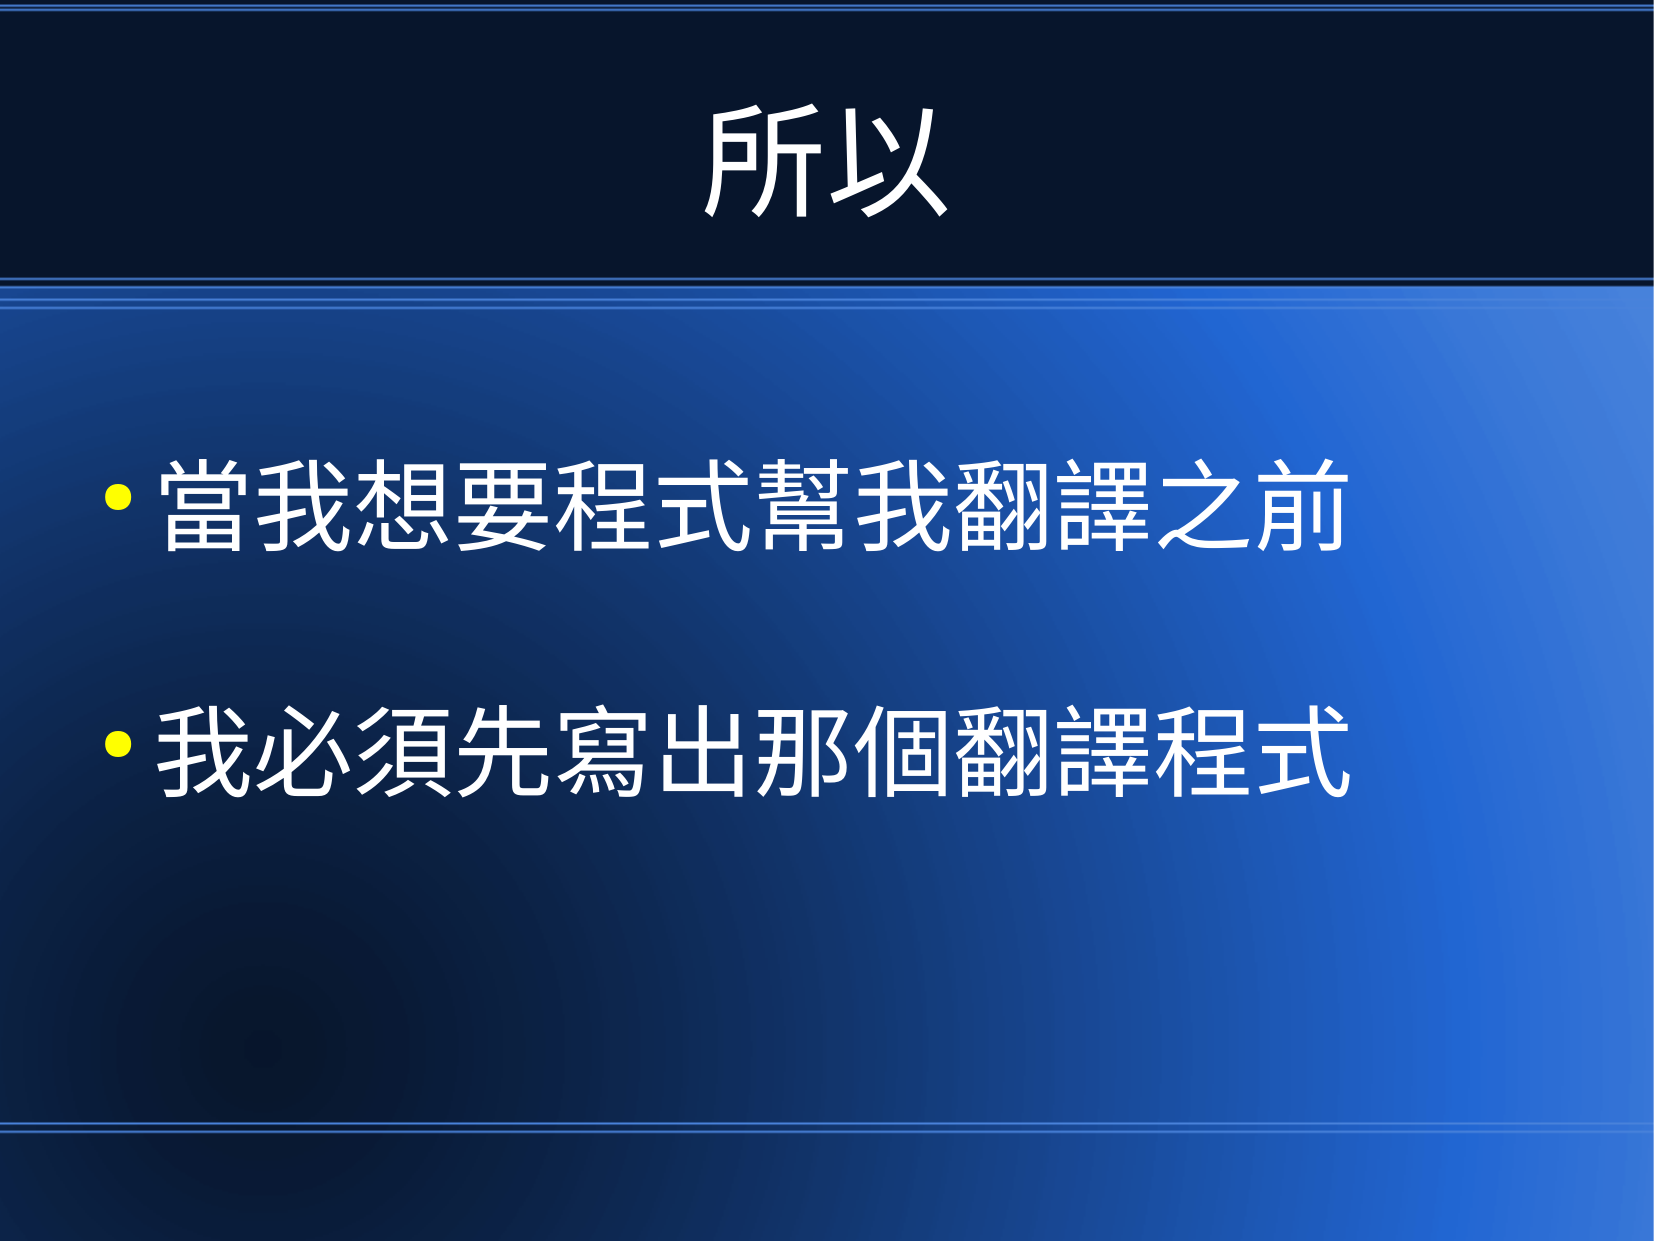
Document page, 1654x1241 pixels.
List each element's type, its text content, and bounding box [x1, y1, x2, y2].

picture [0, 0, 1654, 1241]
title 所以 [82, 49, 1571, 257]
list 當我想要程式幫我翻譯之前 我必須先寫出那個翻譯程式 [82, 355, 1571, 1241]
